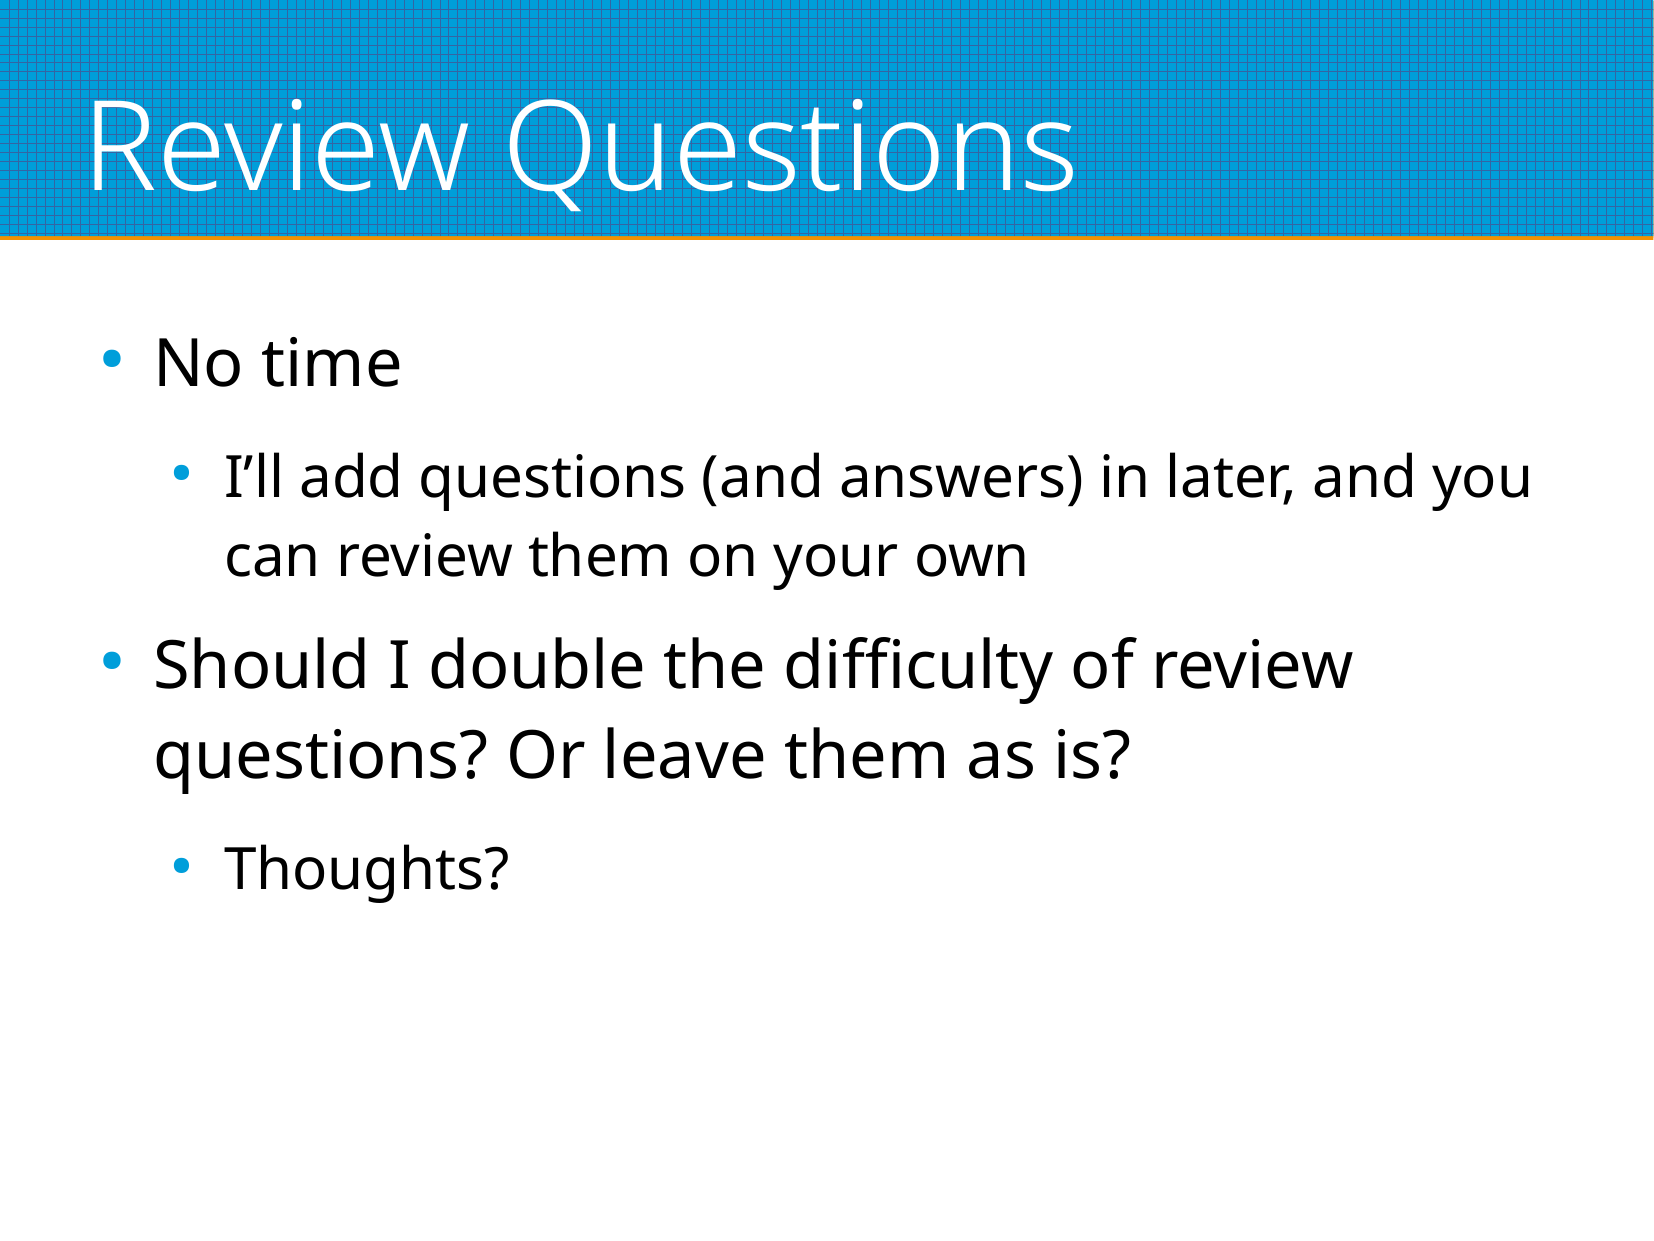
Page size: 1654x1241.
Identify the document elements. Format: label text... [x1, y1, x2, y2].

list No time I’ll add questions (and answers) in later, and you can review them on your own Should I double the difficulty of review questions? Or leave them as is? Thoughts? [82, 314, 1563, 1081]
title Review Questions [82, 19, 1571, 227]
